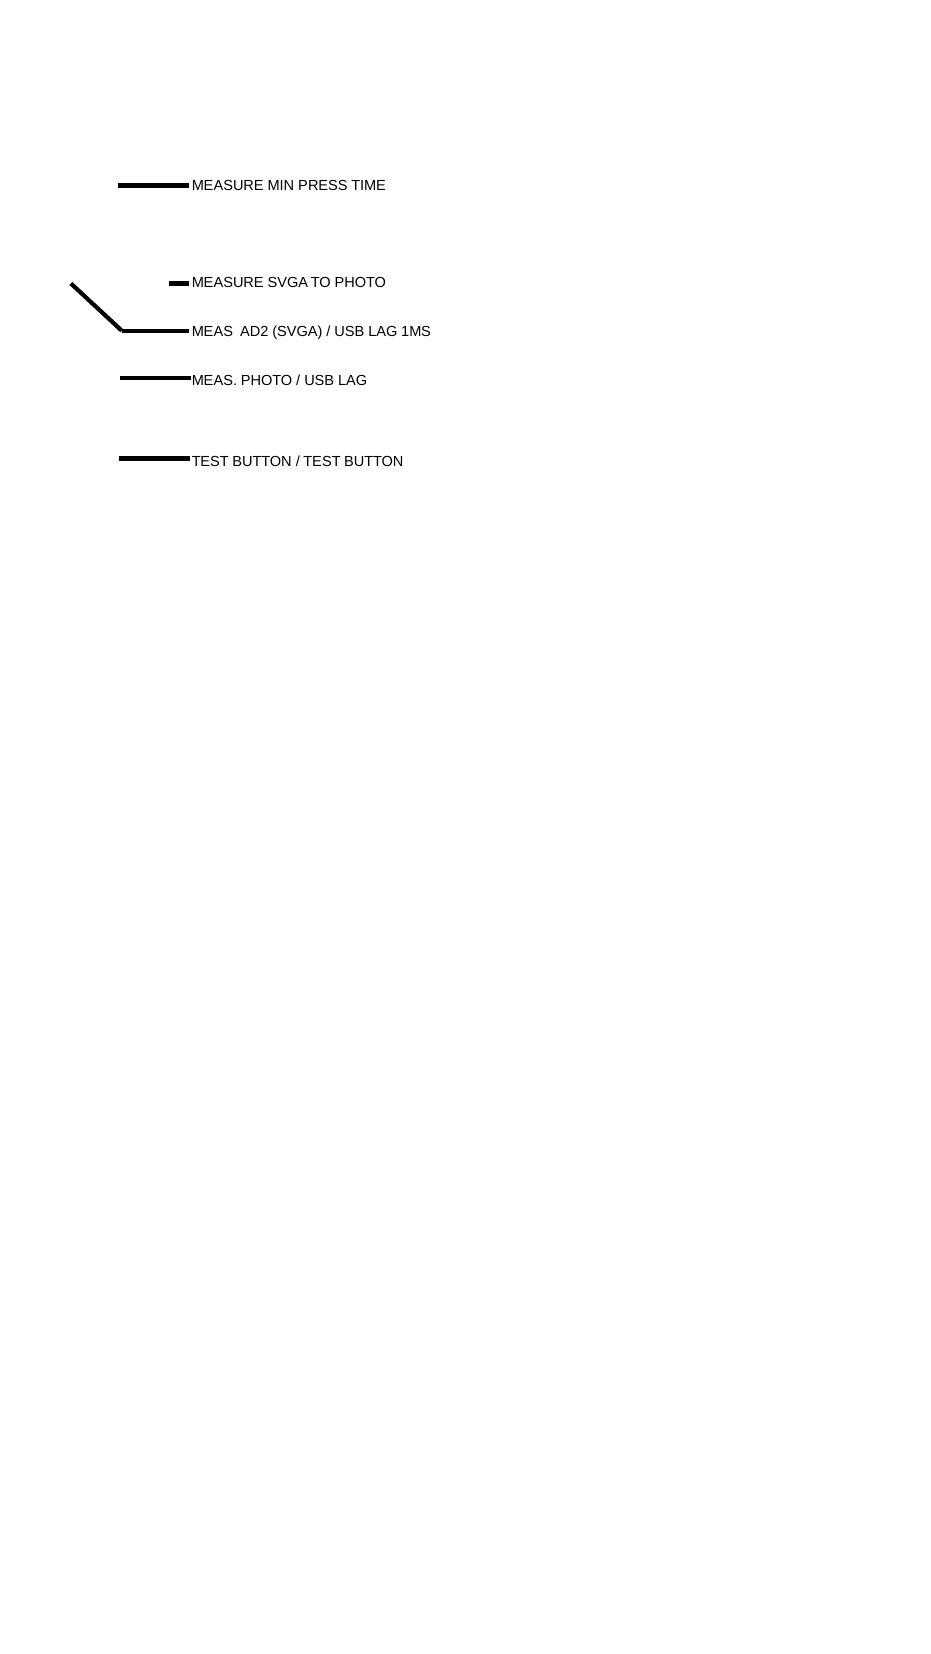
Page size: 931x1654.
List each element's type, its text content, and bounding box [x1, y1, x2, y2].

text_box MEASURE MIN PRESS TIME MEASURE SVGA TO PHOTO MEAS AD2 (SVGA) / USB LAG 1MS MEAS. PHOTO / USB LAG TEST BUTTON / TEST BUTTON [177, 153, 461, 494]
